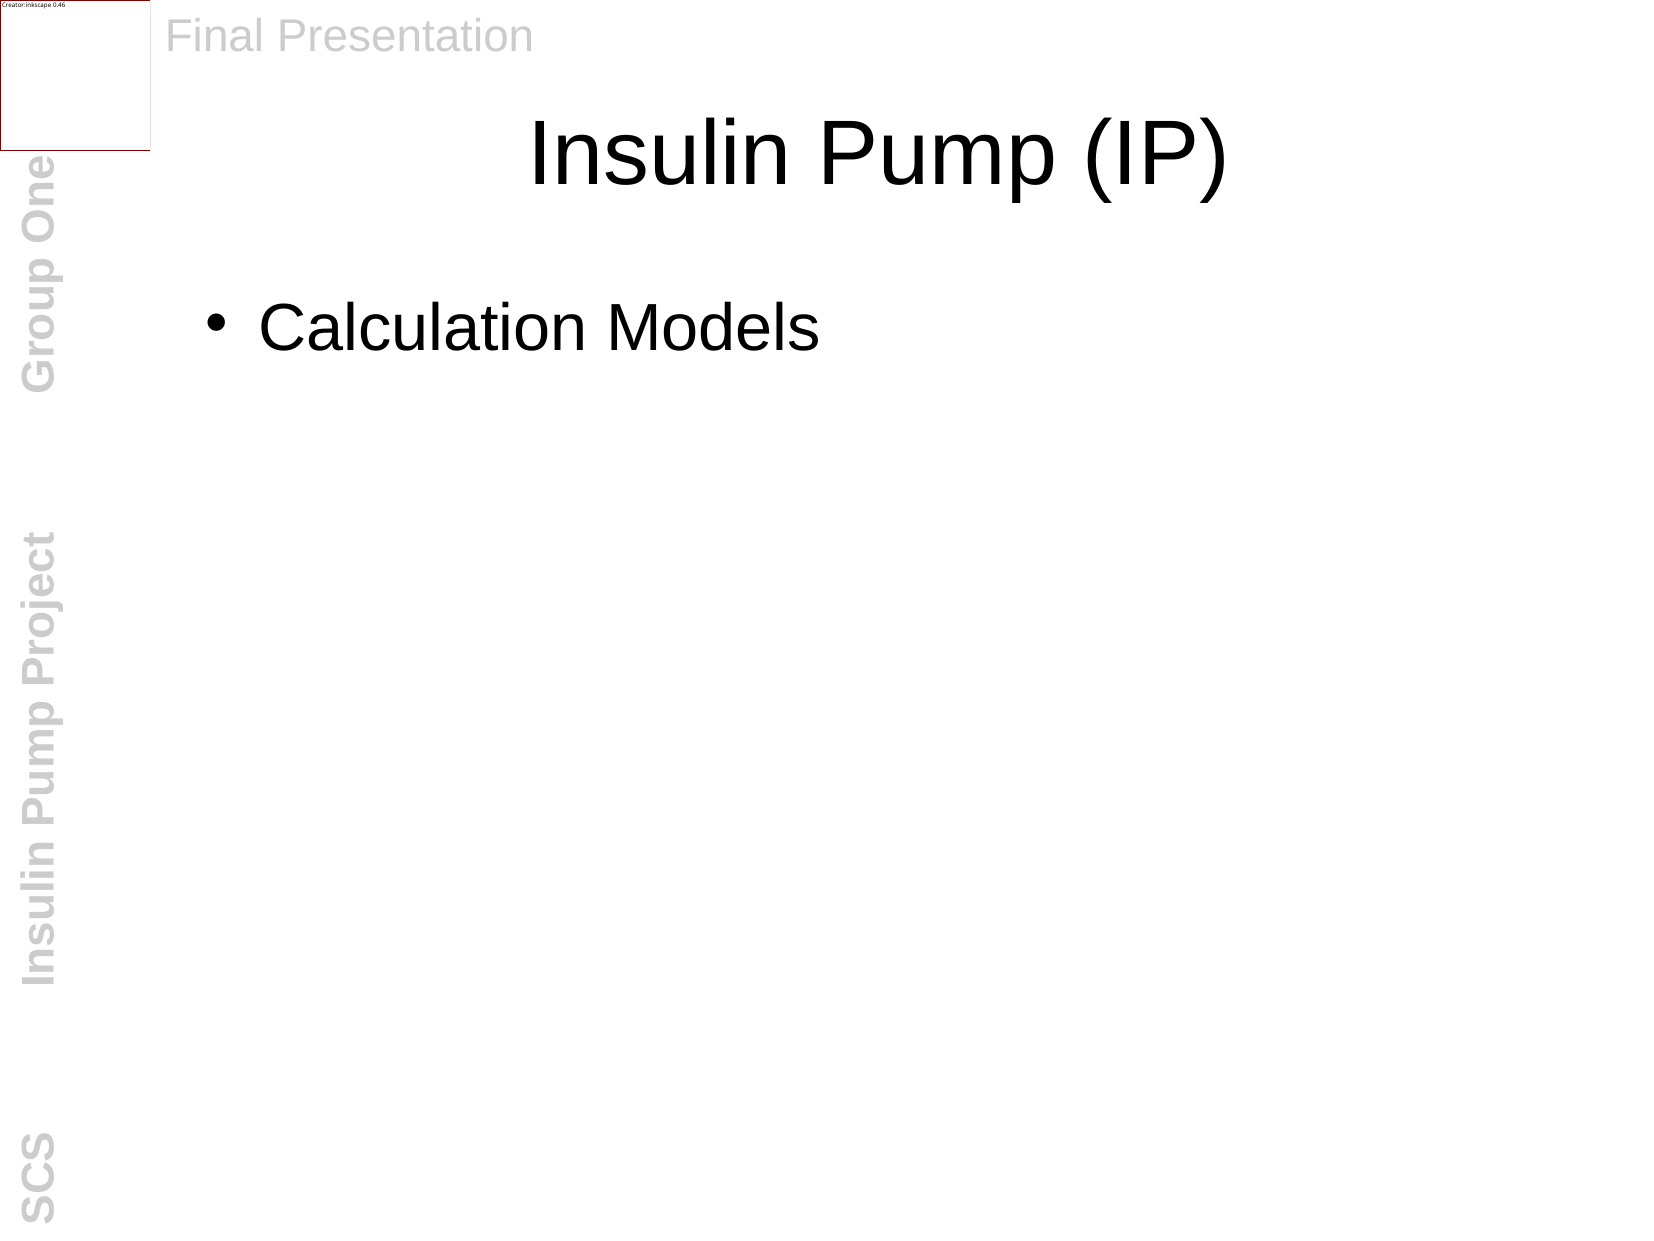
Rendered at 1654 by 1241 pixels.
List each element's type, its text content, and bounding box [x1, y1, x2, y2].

title Insulin Pump (IP) [187, 56, 1571, 249]
list Calculation Models [187, 290, 1571, 1094]
